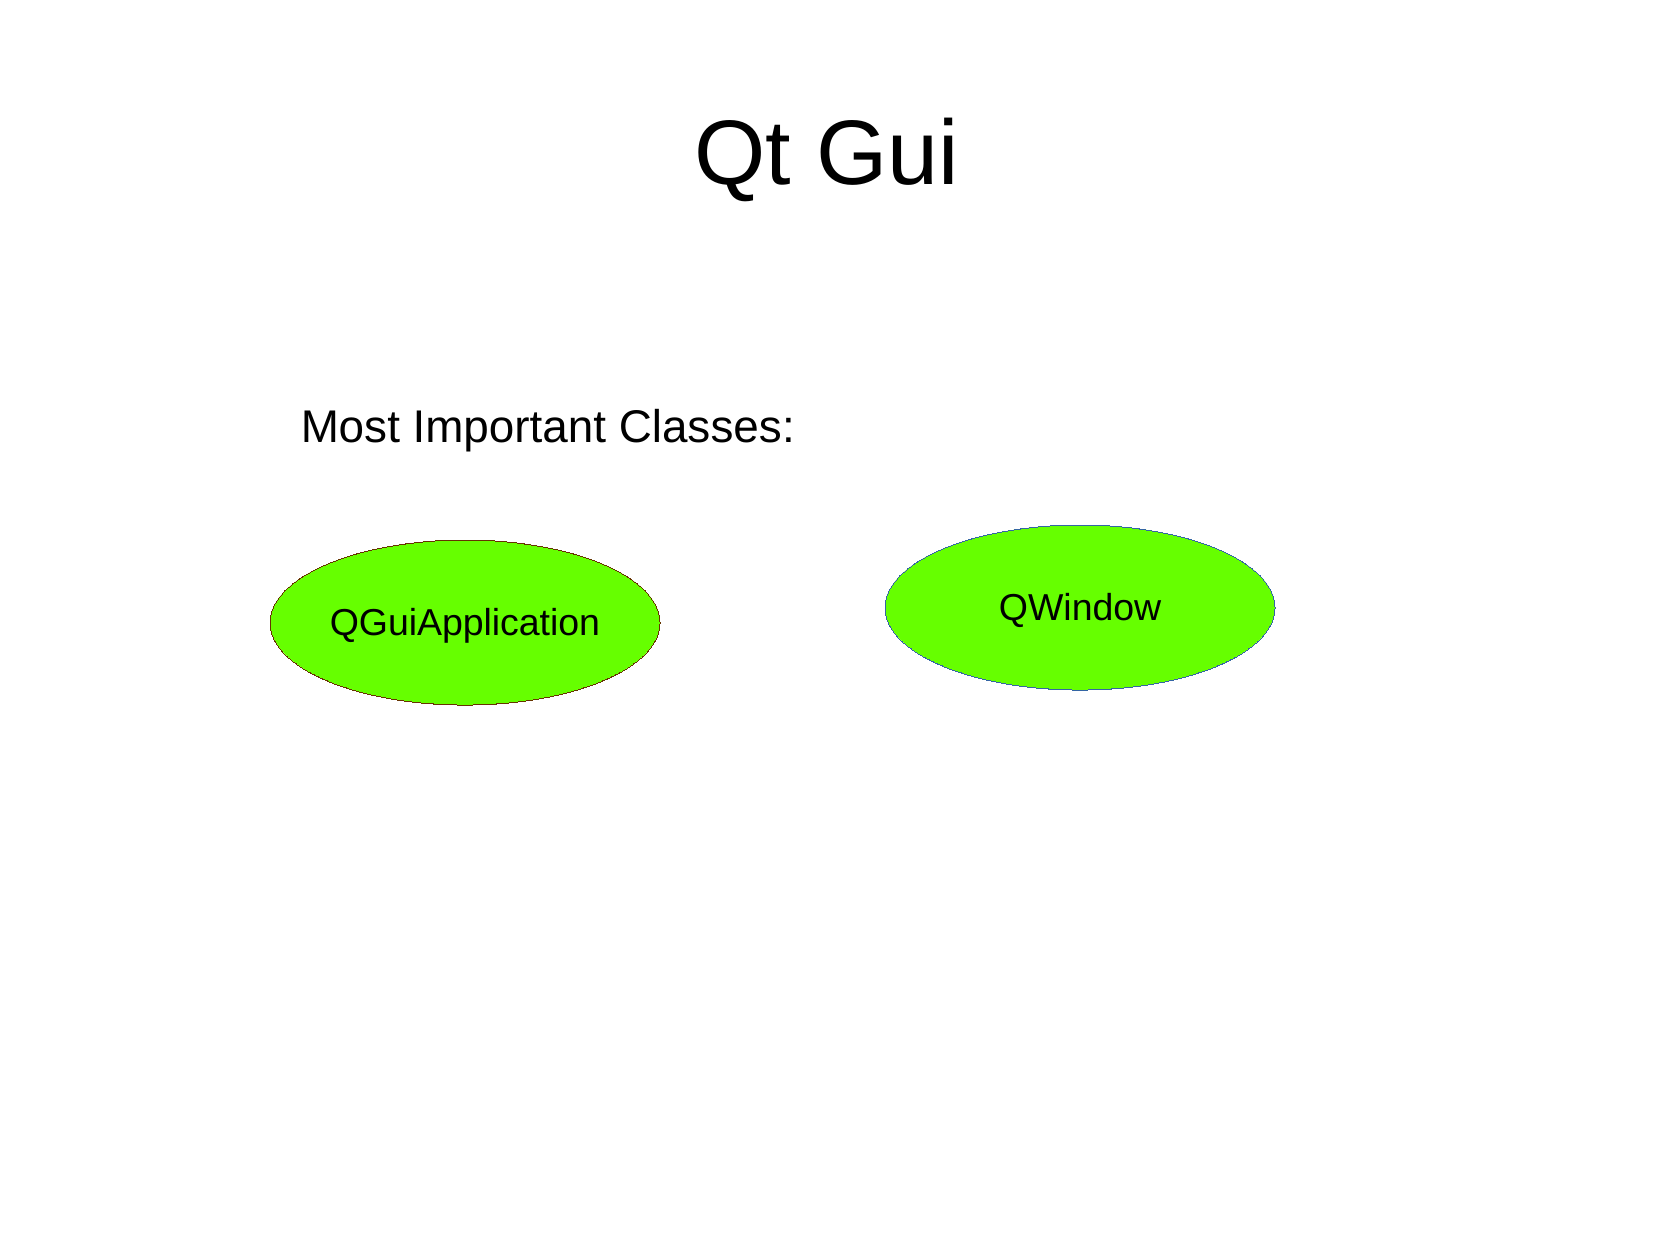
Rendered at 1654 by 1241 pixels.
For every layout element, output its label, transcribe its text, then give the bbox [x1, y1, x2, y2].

text_box QGuiApplication [270, 540, 661, 706]
text_box QWindow [885, 525, 1276, 691]
title Qt Gui [82, 49, 1571, 257]
text_box Most Important Classes: [286, 393, 810, 460]
